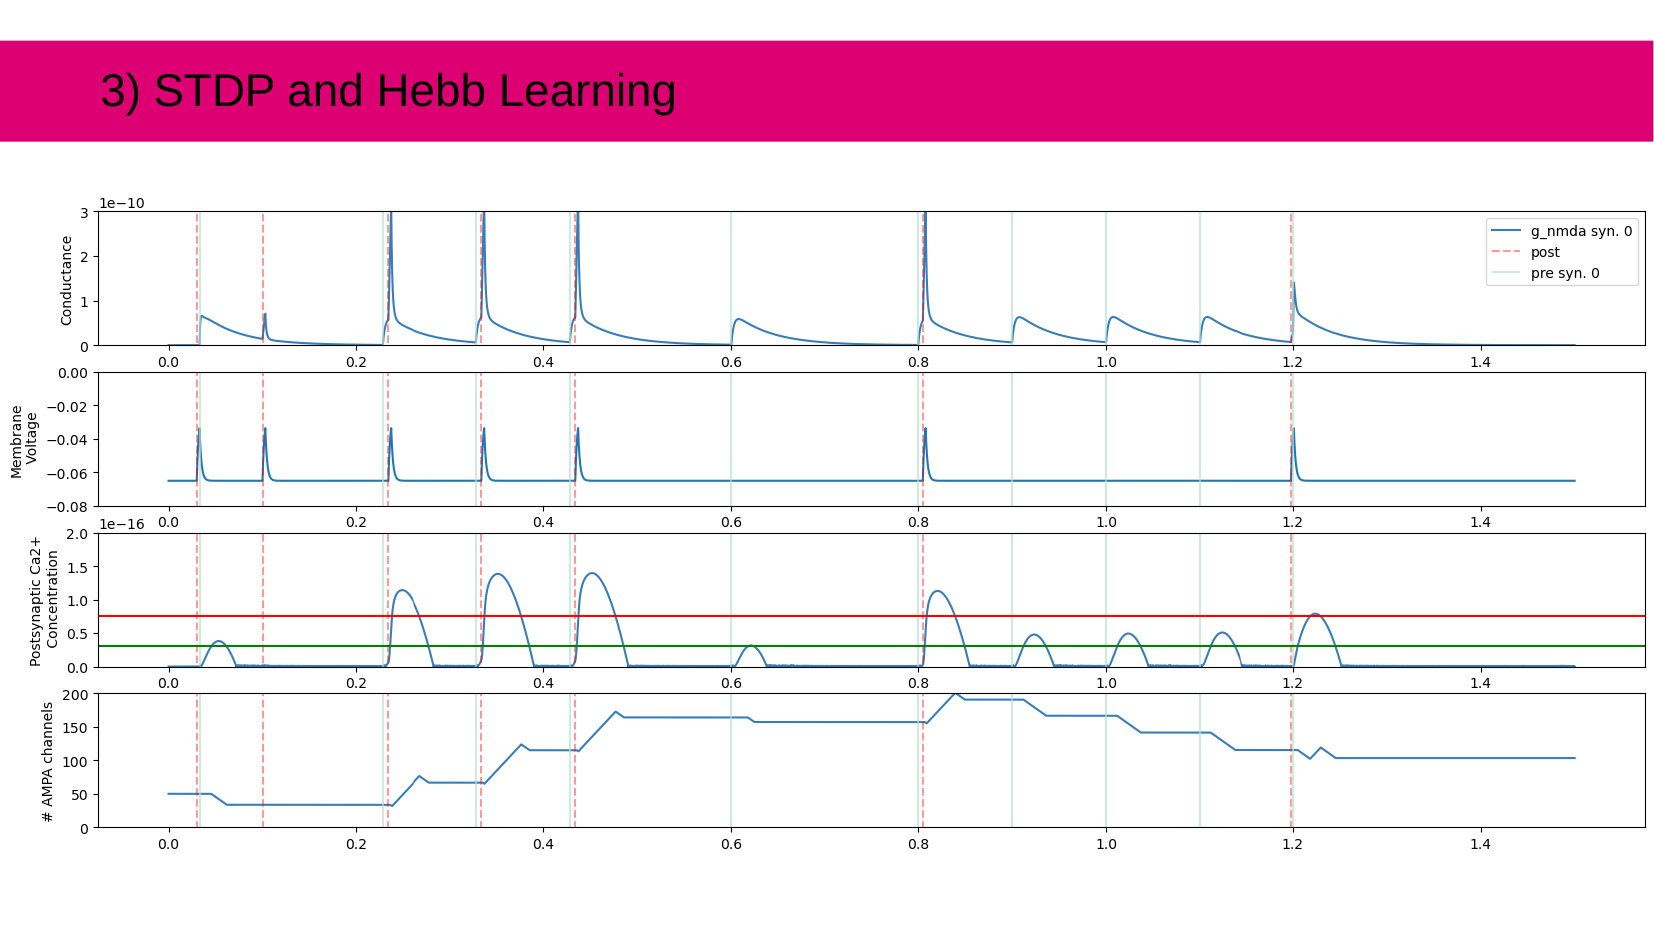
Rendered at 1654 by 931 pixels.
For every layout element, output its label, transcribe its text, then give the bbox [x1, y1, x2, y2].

text_box [1034, 40, 1654, 142]
title STDP and Hebb Learning [82, 13, 1034, 168]
text_box [0, 40, 82, 142]
picture [0, 187, 1654, 860]
